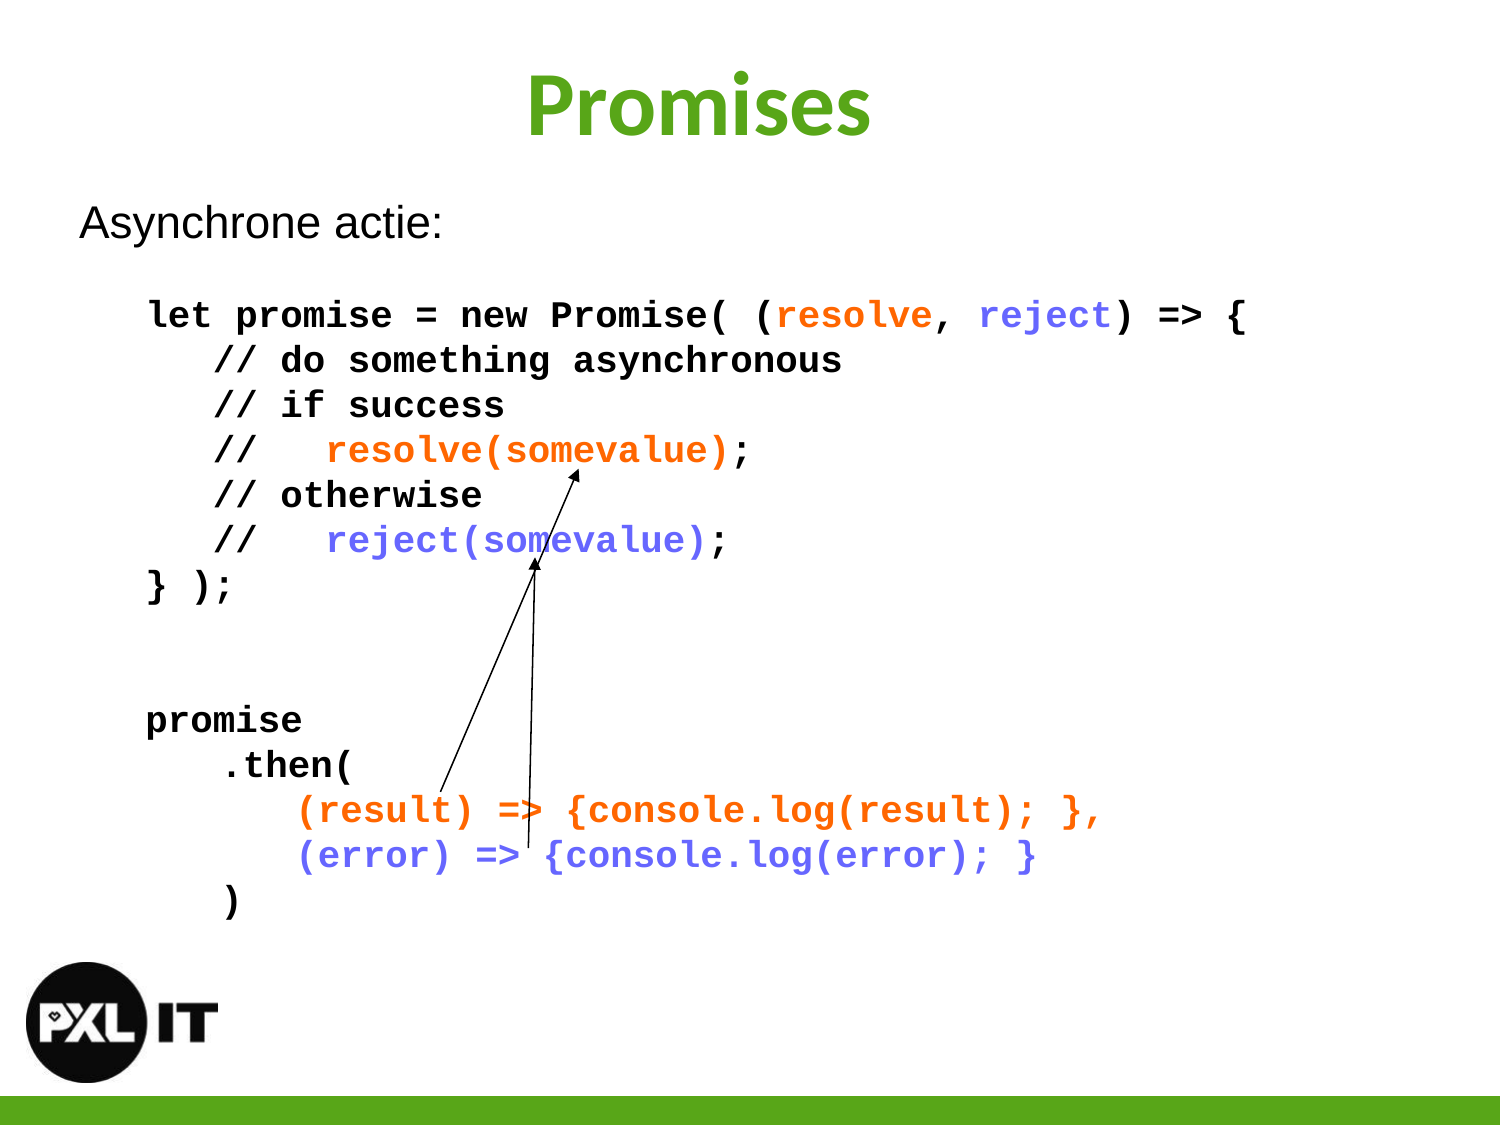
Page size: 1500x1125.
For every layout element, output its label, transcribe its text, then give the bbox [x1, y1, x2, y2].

text_box Asynchrone actie: [64, 185, 1451, 1023]
text_box let promise = new Promise( (resolve, reject) => { // do something asynchronous // if success // resolve(somevalue); // otherwise // reject(somevalue); } ); promise .then( (result) => {console.log(result); }, (error) => {console.log(error); } ) [130, 282, 1293, 1018]
text_box Promises [0, 36, 1443, 162]
picture [26, 962, 218, 1083]
